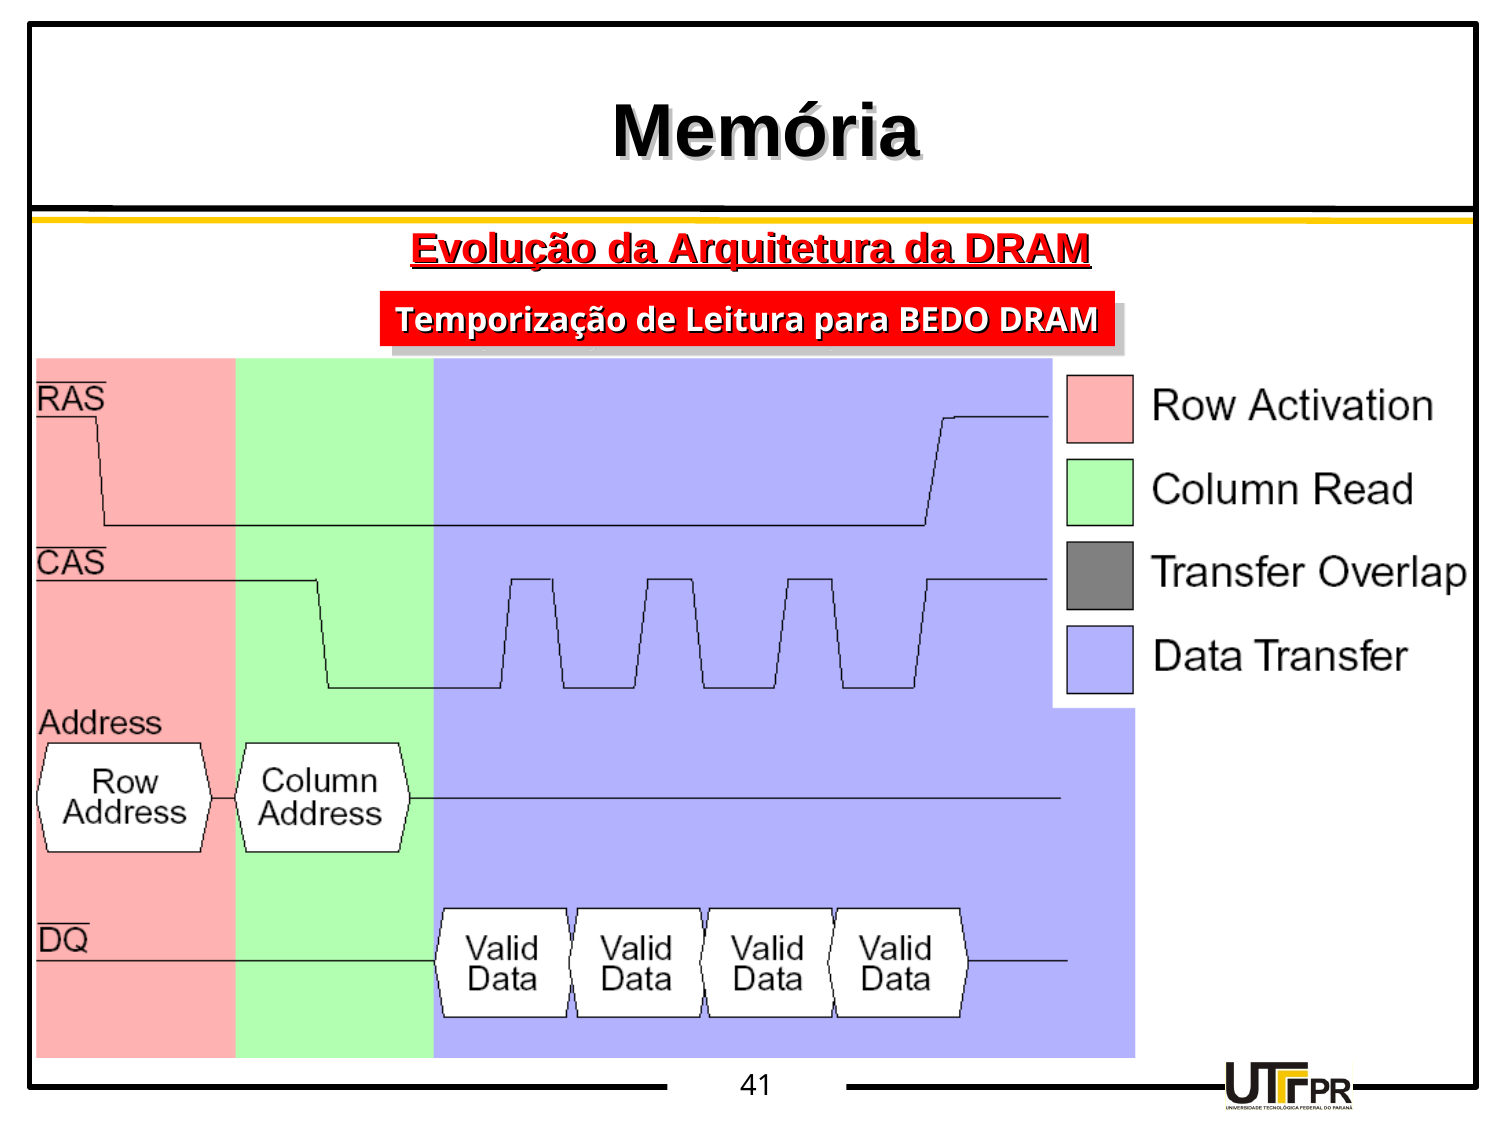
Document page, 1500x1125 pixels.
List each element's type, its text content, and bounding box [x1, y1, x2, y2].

picture [35, 357, 1471, 1058]
text_box Memória [29, 29, 1477, 207]
text_box Temporização de Leitura para BEDO DRAM [379, 290, 1115, 347]
picture [1225, 1062, 1353, 1110]
list Evolução da Arquitetura da DRAM [72, 218, 1428, 357]
